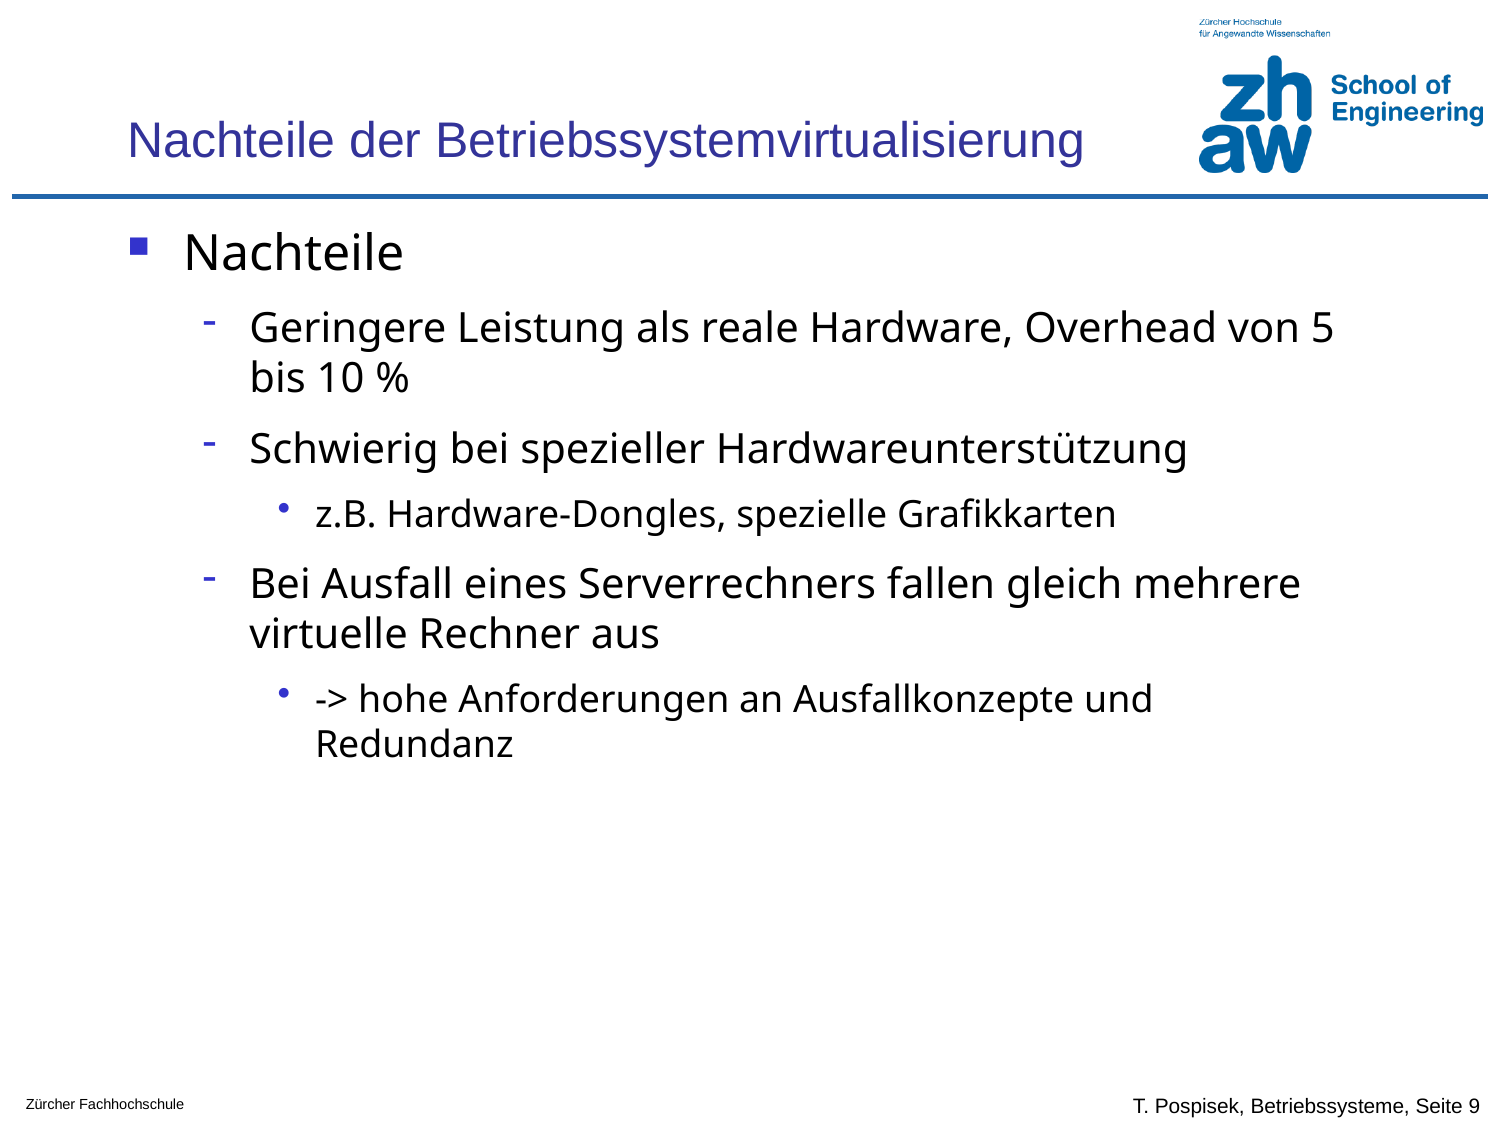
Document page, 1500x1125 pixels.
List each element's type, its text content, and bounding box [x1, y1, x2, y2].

picture [1199, 19, 1483, 173]
title Nachteile der Betriebssystemvirtualisierung [112, 50, 1391, 175]
list Nachteile Geringere Leistung als reale Hardware, Overhead von 5 bis 10 % Schwierig bei spezieller Hardwareunterstützung z.B. Hardware-Dongles, spezielle Grafikkarten Bei Ausfall eines Serverrechners fallen gleich mehrere virtuelle Rechner aus -> hohe Anforderungen an Ausfallkonzepte und Redundanz [112, 212, 1365, 953]
